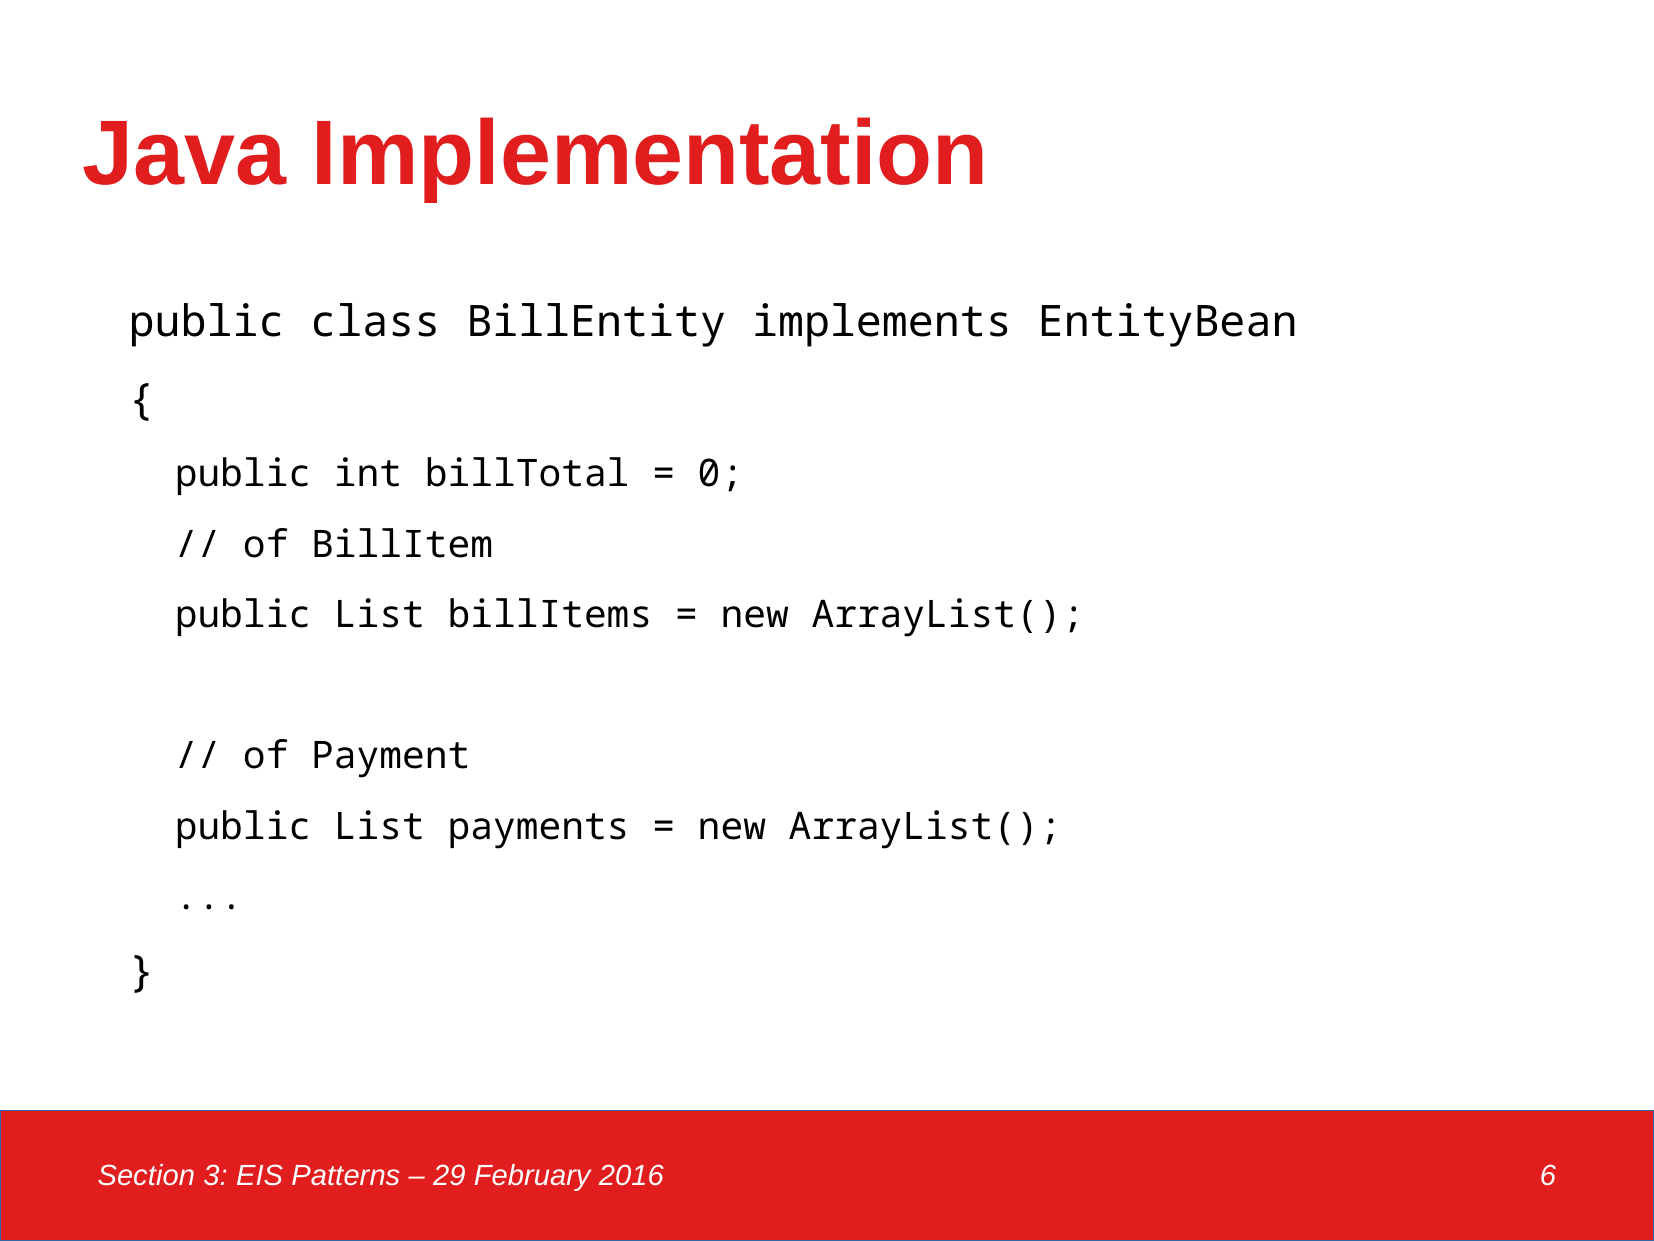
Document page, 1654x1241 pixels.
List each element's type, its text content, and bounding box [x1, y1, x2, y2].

title Java Implementation [82, 49, 1571, 257]
list public class BillEntity implements EntityBean { public int billTotal = 0; // of BillItem public List billItems = new ArrayList(); // of Payment public List payments = new ArrayList(); ... } [82, 290, 1571, 1010]
